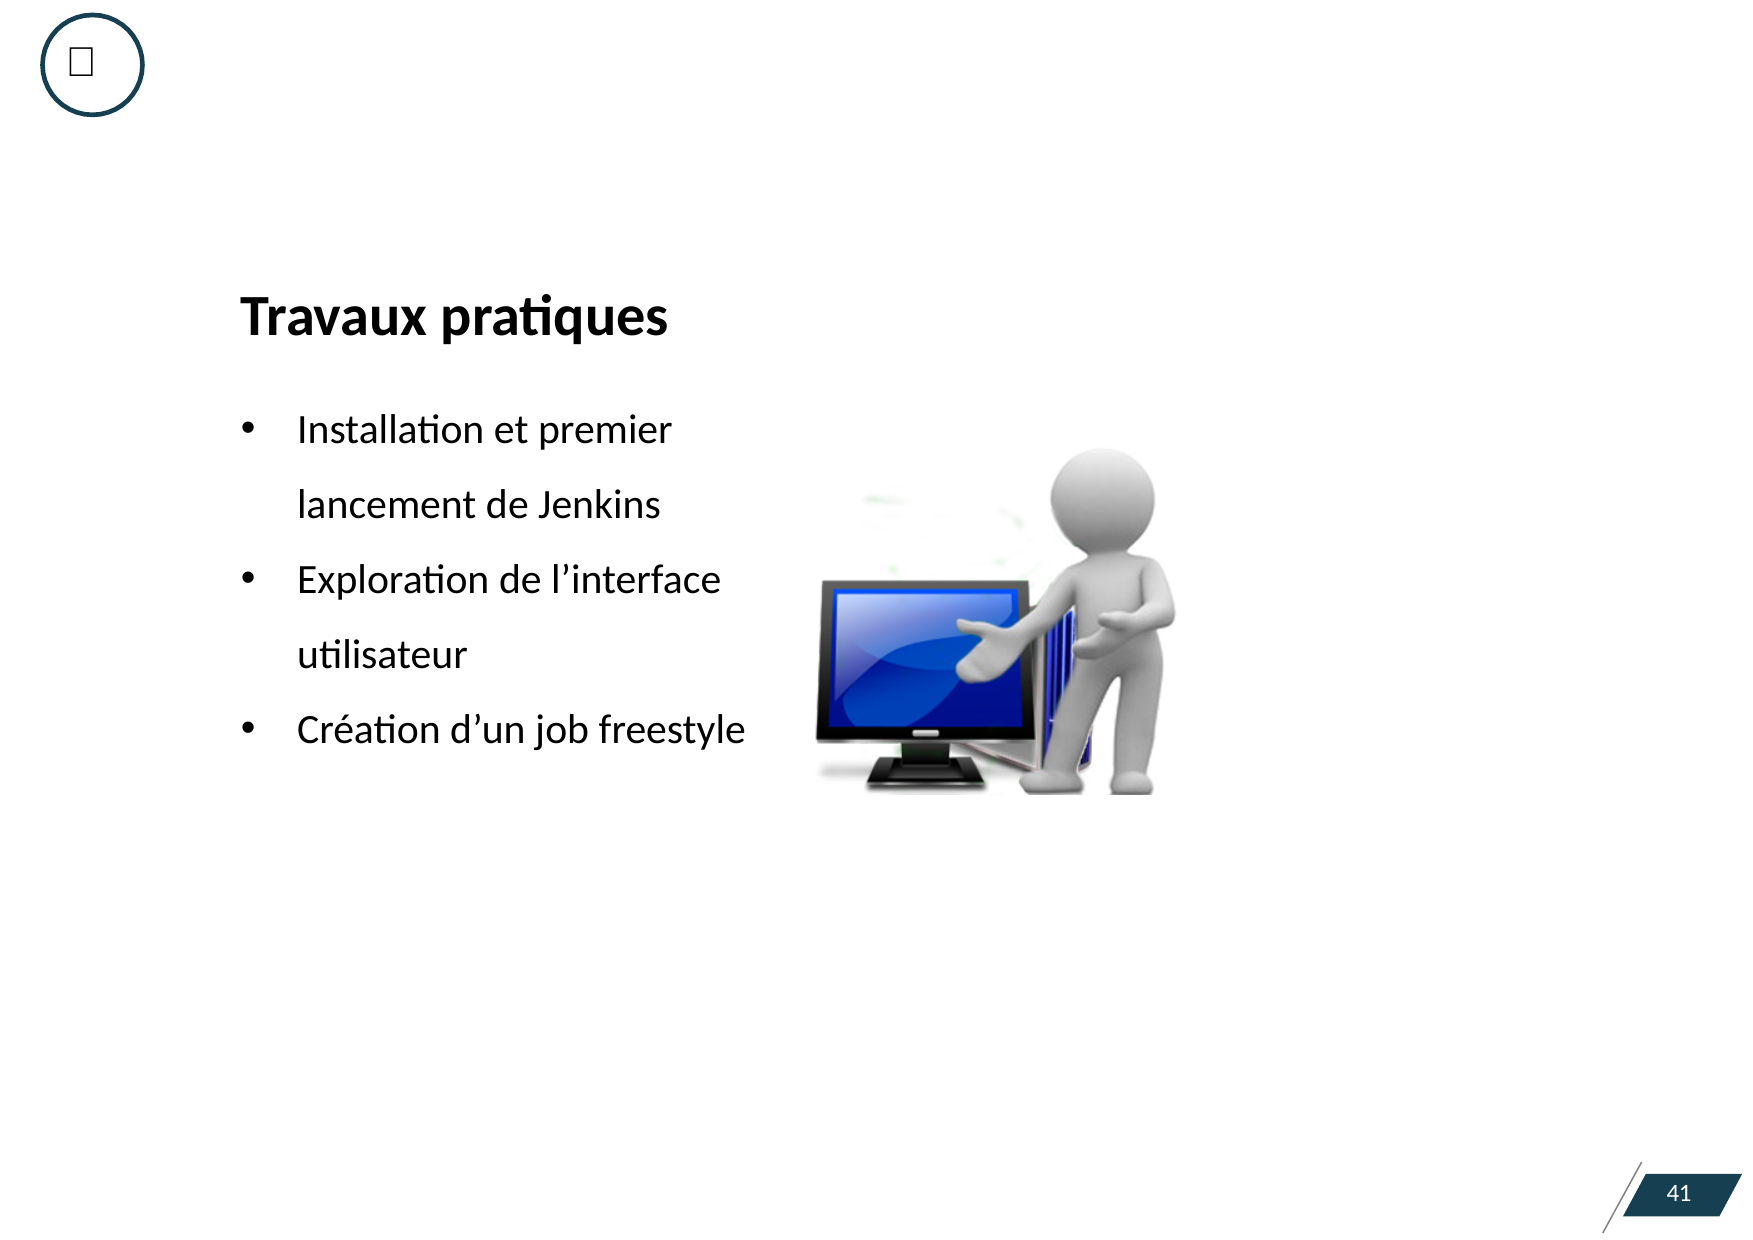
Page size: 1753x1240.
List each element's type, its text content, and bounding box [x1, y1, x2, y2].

text_box 41 [1638, 1169, 1707, 1215]
picture [802, 434, 1177, 795]
text_box Travaux pratiques Installation et premier lancement de Jenkins Exploration de l’interface utilisateur Création d’un job freestyle [226, 269, 778, 830]
text_box 🚀 [63, 32, 97, 136]
